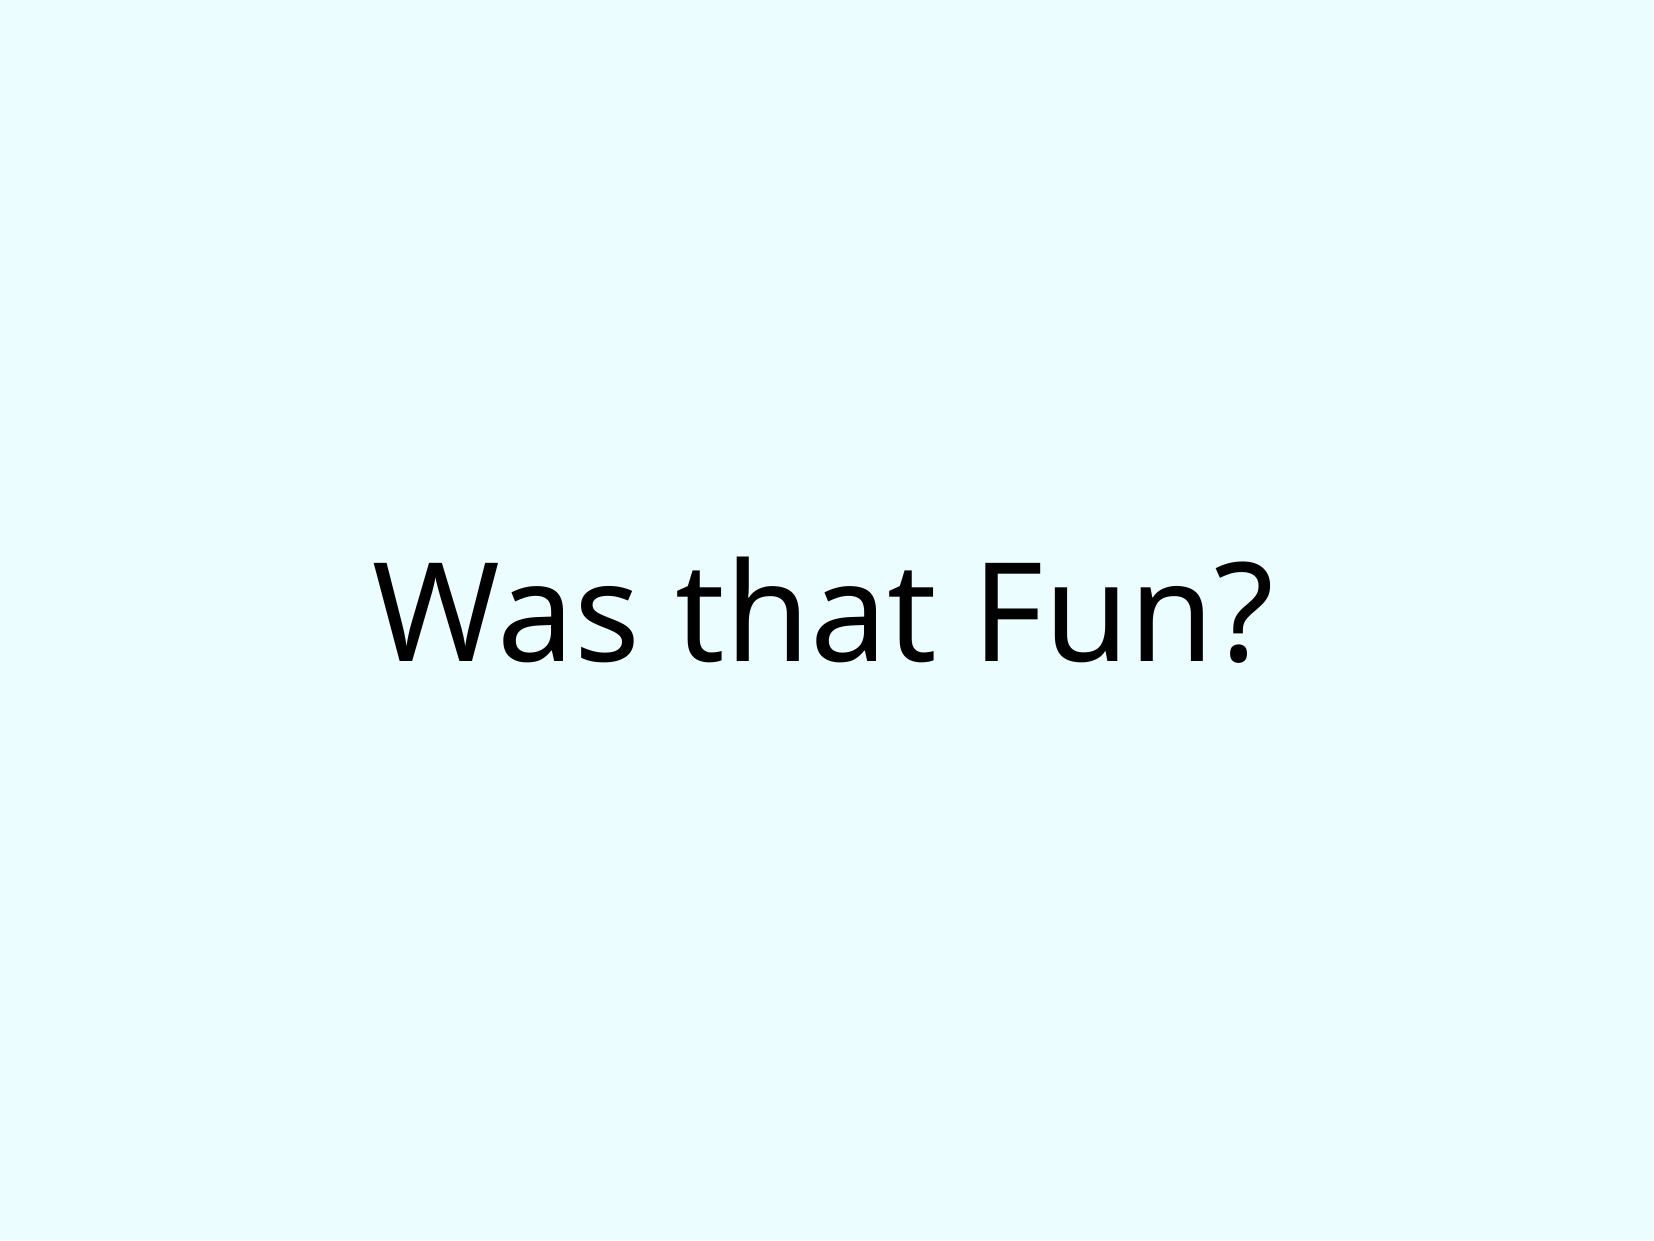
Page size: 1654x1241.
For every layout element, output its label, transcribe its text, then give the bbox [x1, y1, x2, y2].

text_box Was that Fun? [79, 0, 1568, 1229]
